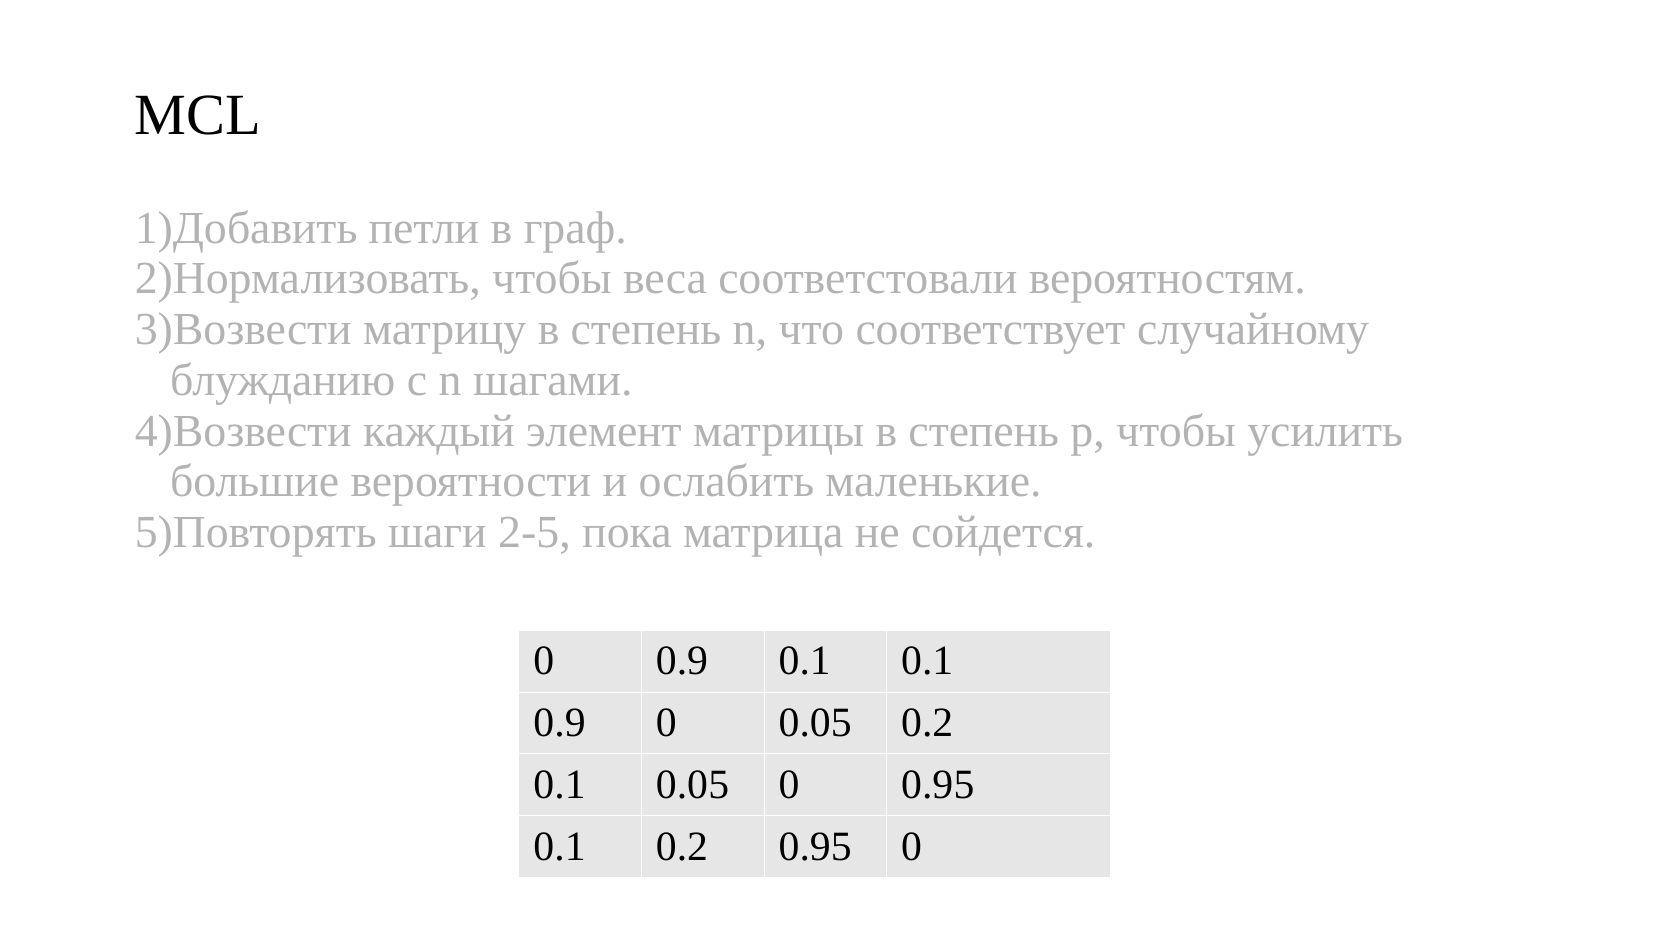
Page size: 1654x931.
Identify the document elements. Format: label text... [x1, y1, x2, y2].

table_header 0.1 [765, 631, 886, 692]
table_cell 0.95 [887, 754, 1110, 815]
table_header 0 [519, 631, 641, 692]
table_cell 0 [887, 816, 1110, 877]
table_cell 0.1 [519, 754, 641, 815]
table_cell 0.9 [519, 693, 641, 753]
text_box MCL [120, 75, 276, 155]
table_cell 0 [642, 693, 764, 753]
table_cell 0.95 [765, 816, 886, 877]
table_cell 0.05 [642, 754, 764, 815]
text_box Добавить петли в граф. Нормализовать, чтобы веса соответстовали вероятностям. Возвести матрицу в степень n, что соответствует случайному блужданию с n шагами. Возвести каждый элемент матрицы в степень p, чтобы усилить большие вероятности и ослабить маленькие. Повторять шаги 2-5, пока матрица не сойдется. [120, 195, 1531, 567]
table_cell 0.2 [642, 816, 764, 877]
table_cell 0.1 [519, 816, 641, 877]
table_header 0.1 [887, 631, 1110, 692]
table_cell 0 [765, 754, 886, 815]
table_cell 0.05 [765, 693, 886, 753]
table_cell 0.2 [887, 693, 1110, 753]
table_header 0.9 [642, 631, 764, 692]
